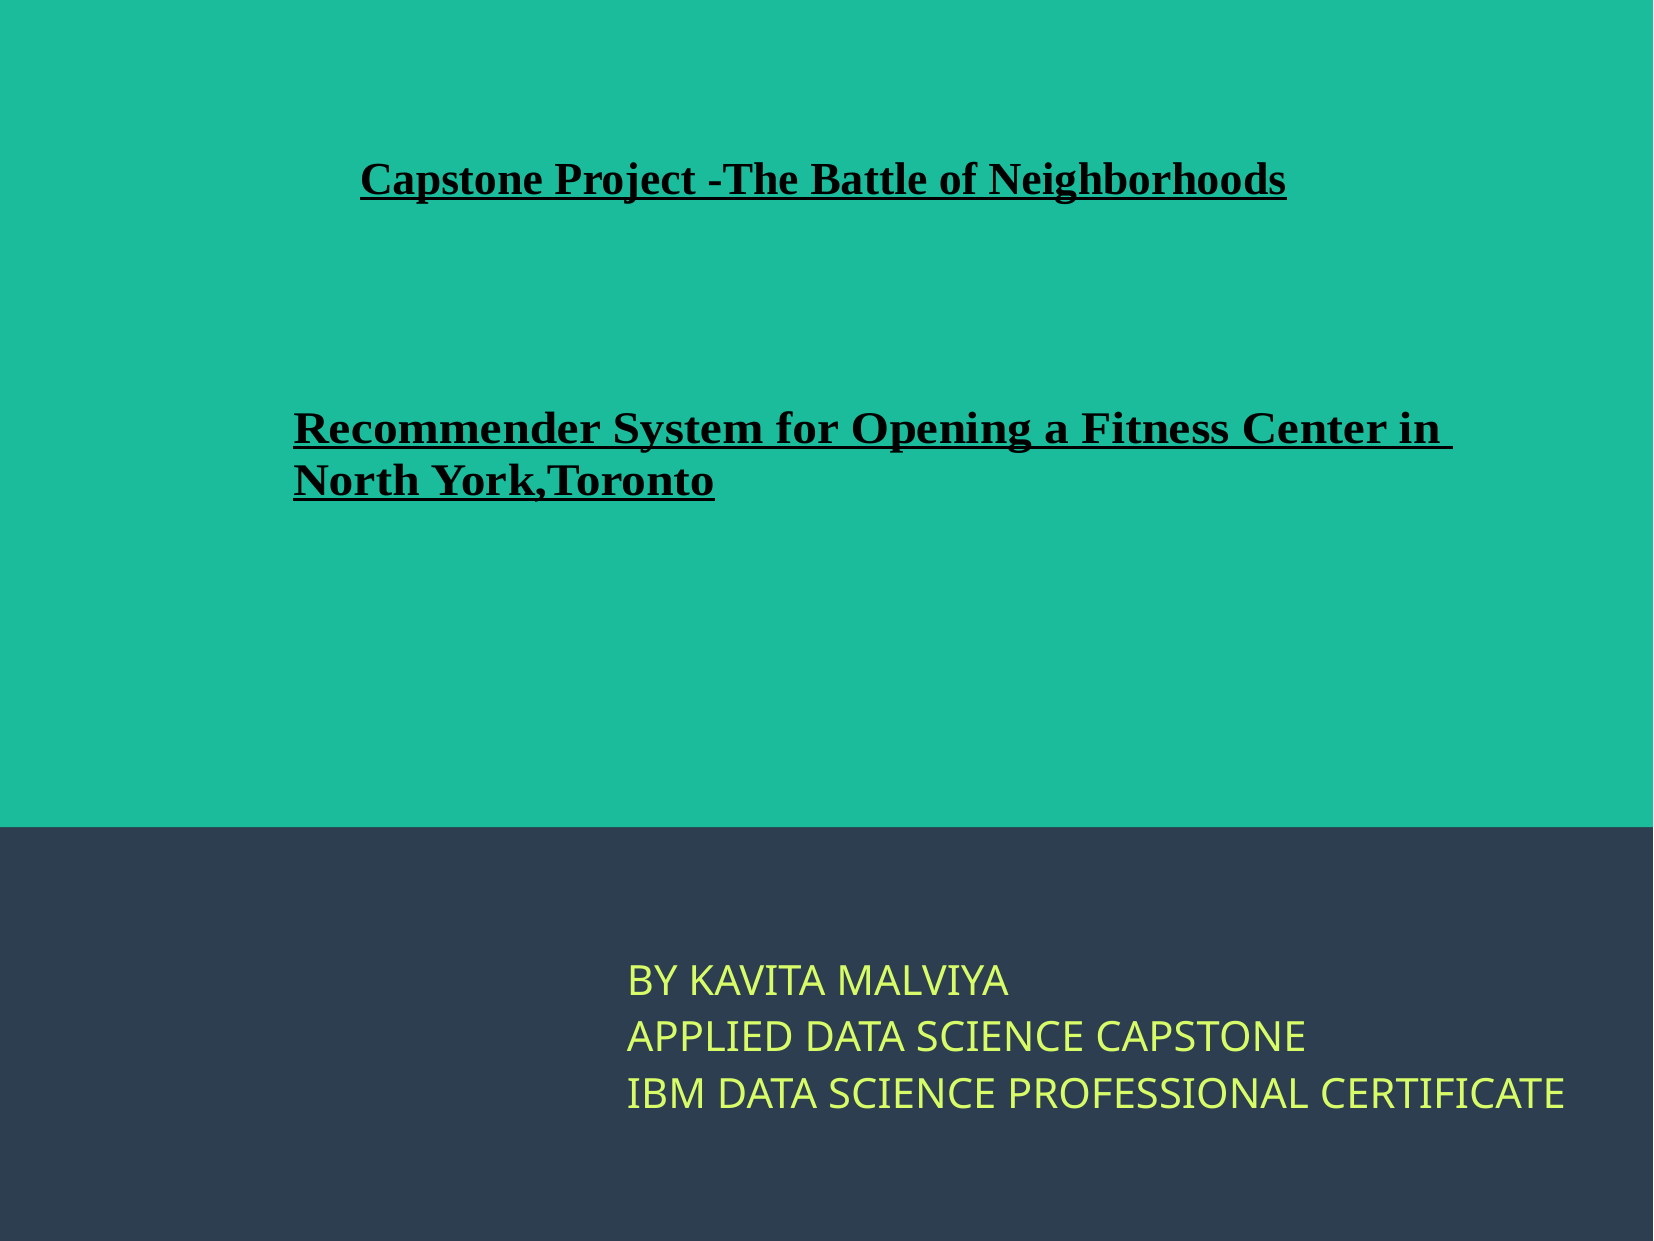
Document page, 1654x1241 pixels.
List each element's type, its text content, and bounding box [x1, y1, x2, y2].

chart [240, 105, 1530, 283]
text_box By Kavita Malviya Applied Data Science Capstone IBM Data Science Professional Certificate [612, 942, 1653, 1201]
chart [135, 356, 1501, 571]
